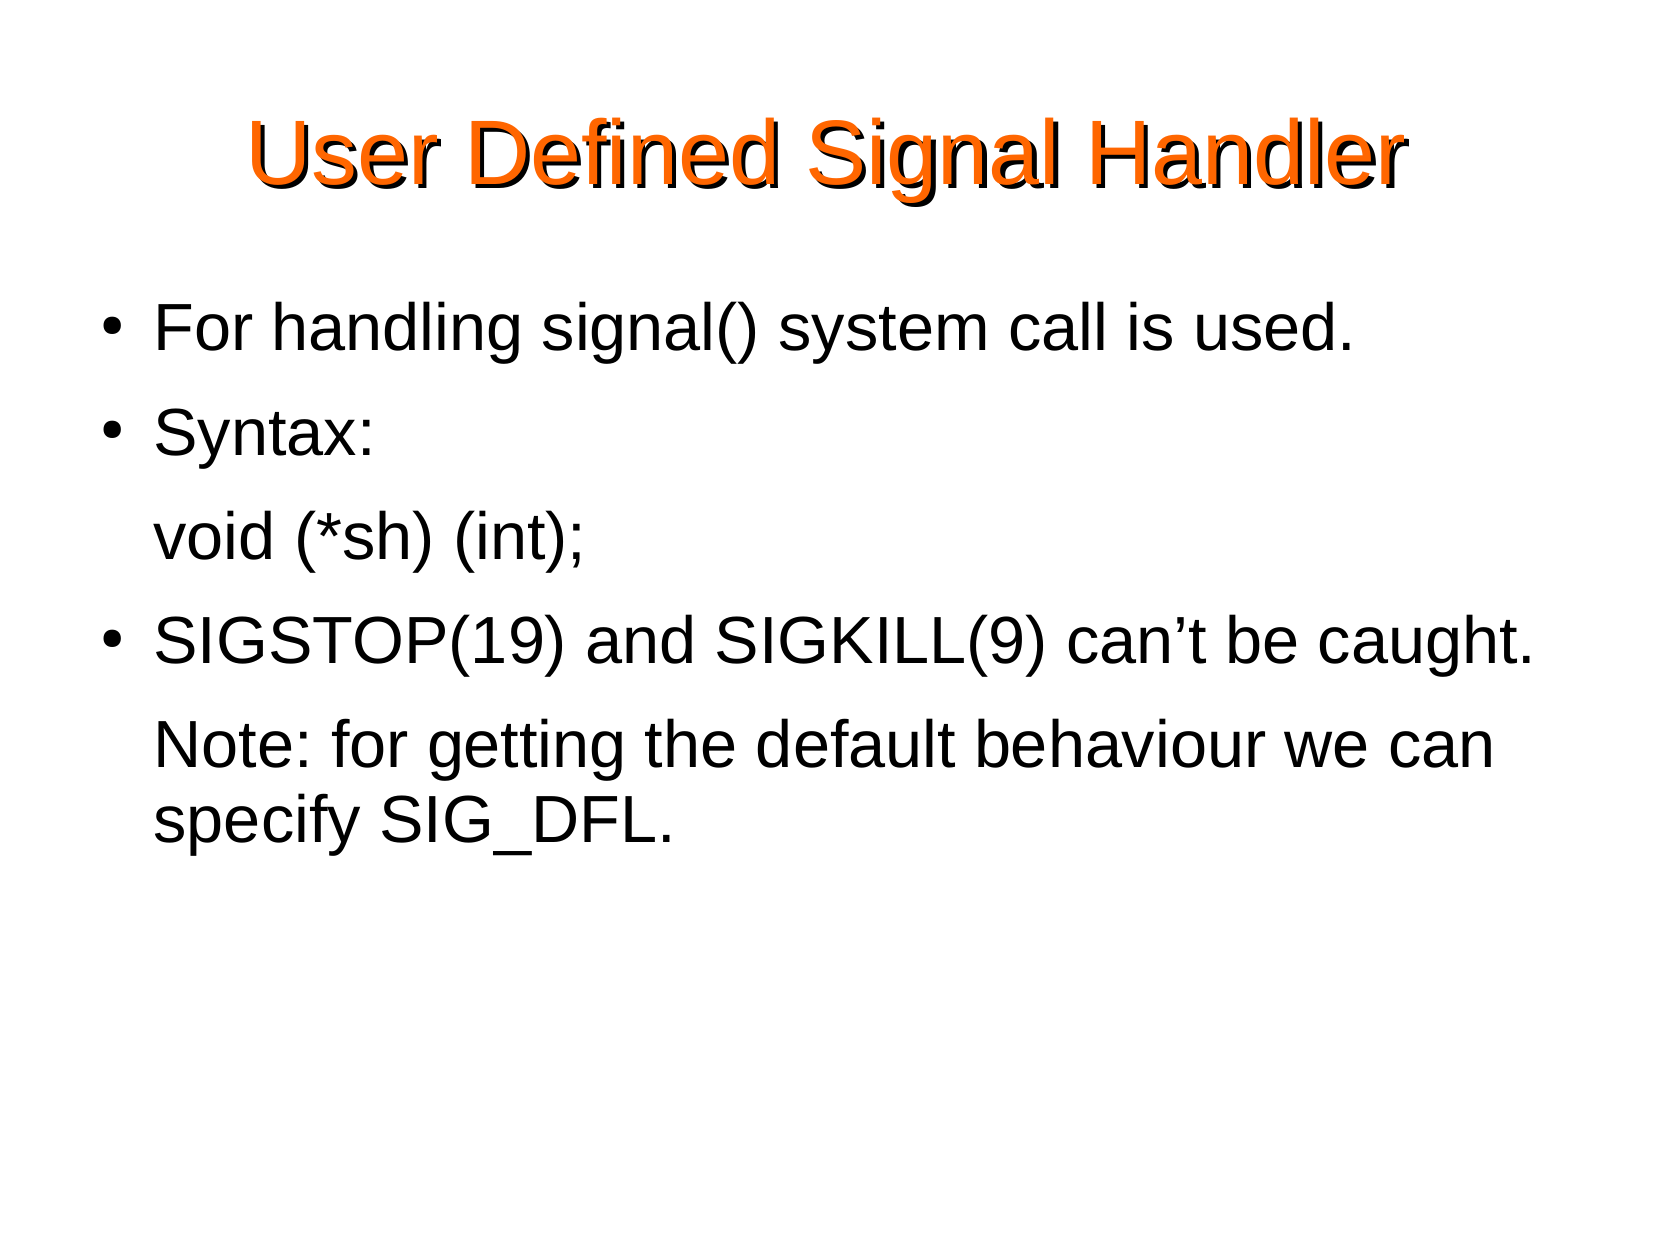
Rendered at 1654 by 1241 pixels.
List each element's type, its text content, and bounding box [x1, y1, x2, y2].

title User Defined Signal Handler [82, 49, 1571, 257]
list For handling signal() system call is used. Syntax: void (*sh) (int); SIGSTOP(19) and SIGKILL(9) can’t be caught. Note: for getting the default behaviour we can specify SIG_DFL. [82, 290, 1571, 1010]
